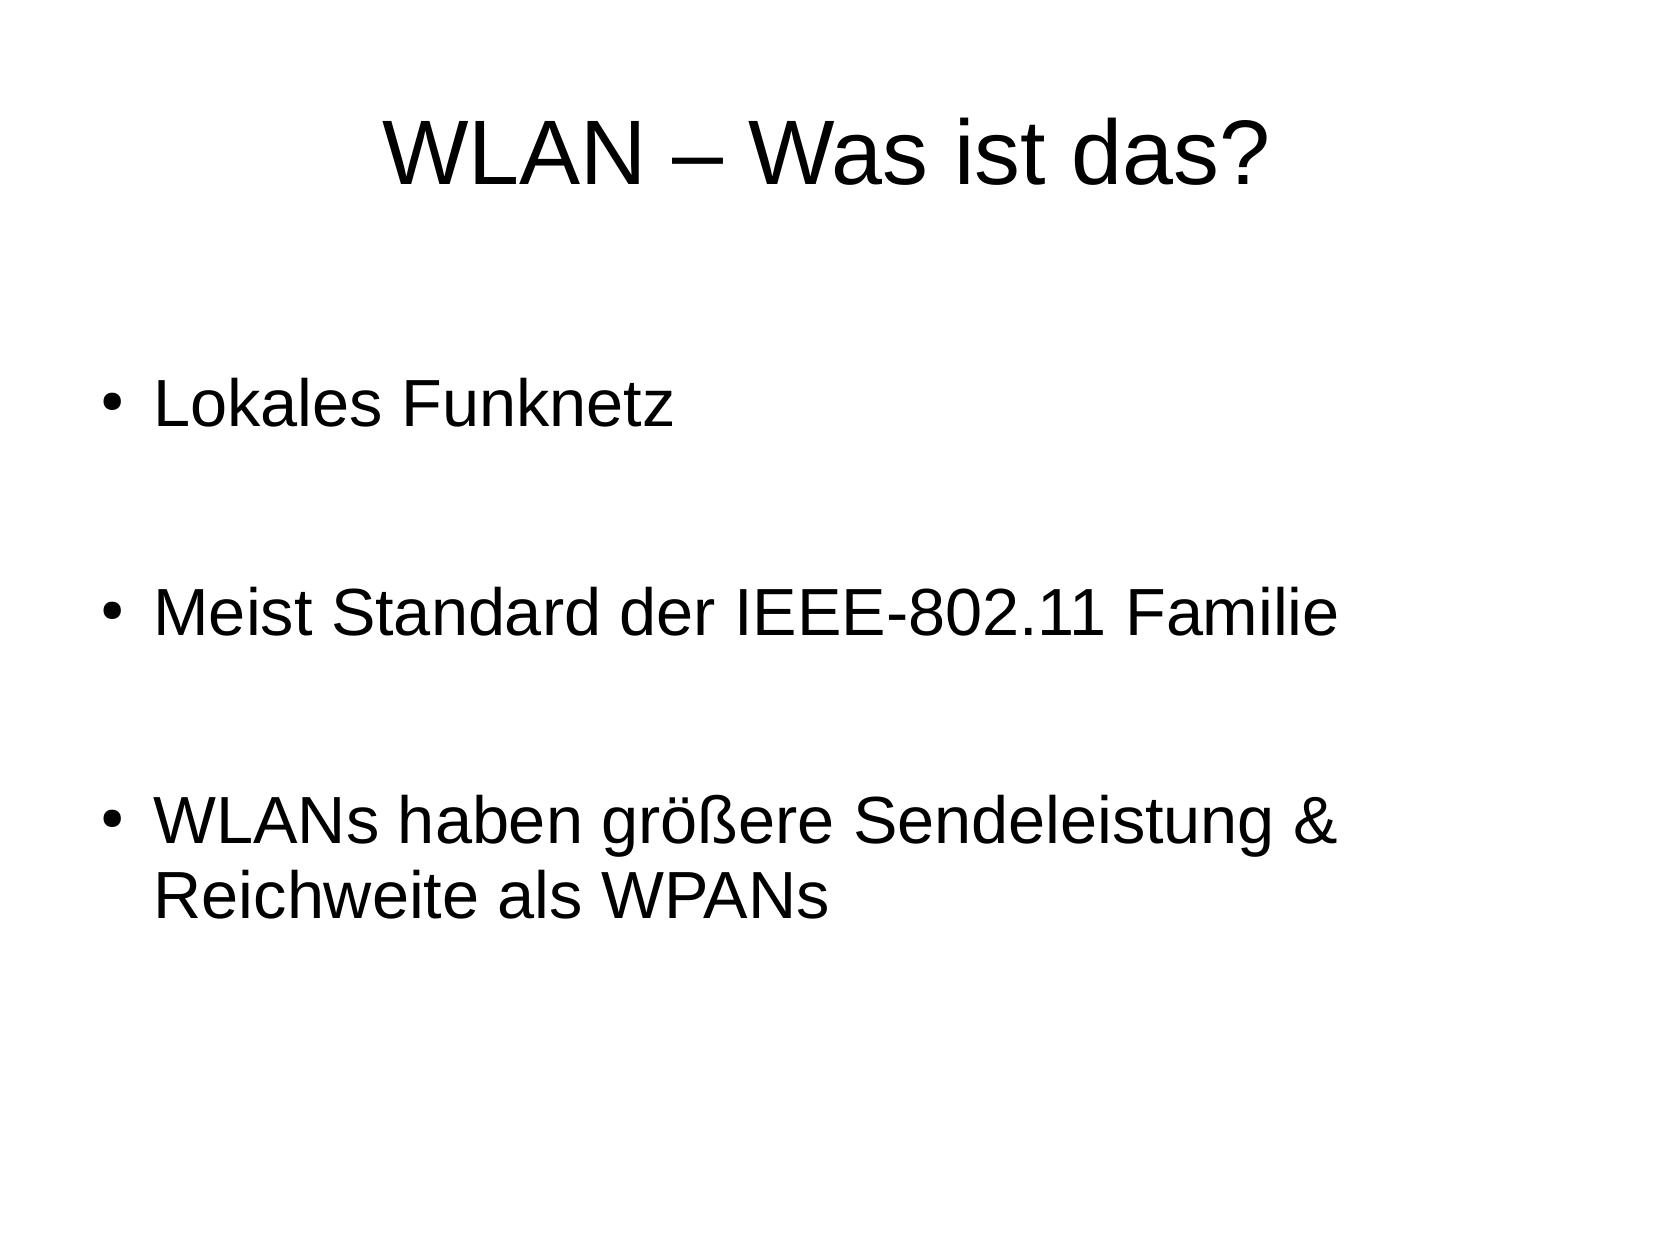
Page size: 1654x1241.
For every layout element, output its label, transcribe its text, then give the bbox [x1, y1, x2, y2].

list Lokales Funknetz Meist Standard der IEEE-802.11 Familie WLANs haben größere Sendeleistung & Reichweite als WPANs [82, 366, 1571, 1010]
title WLAN – Was ist das? [82, 49, 1571, 257]
